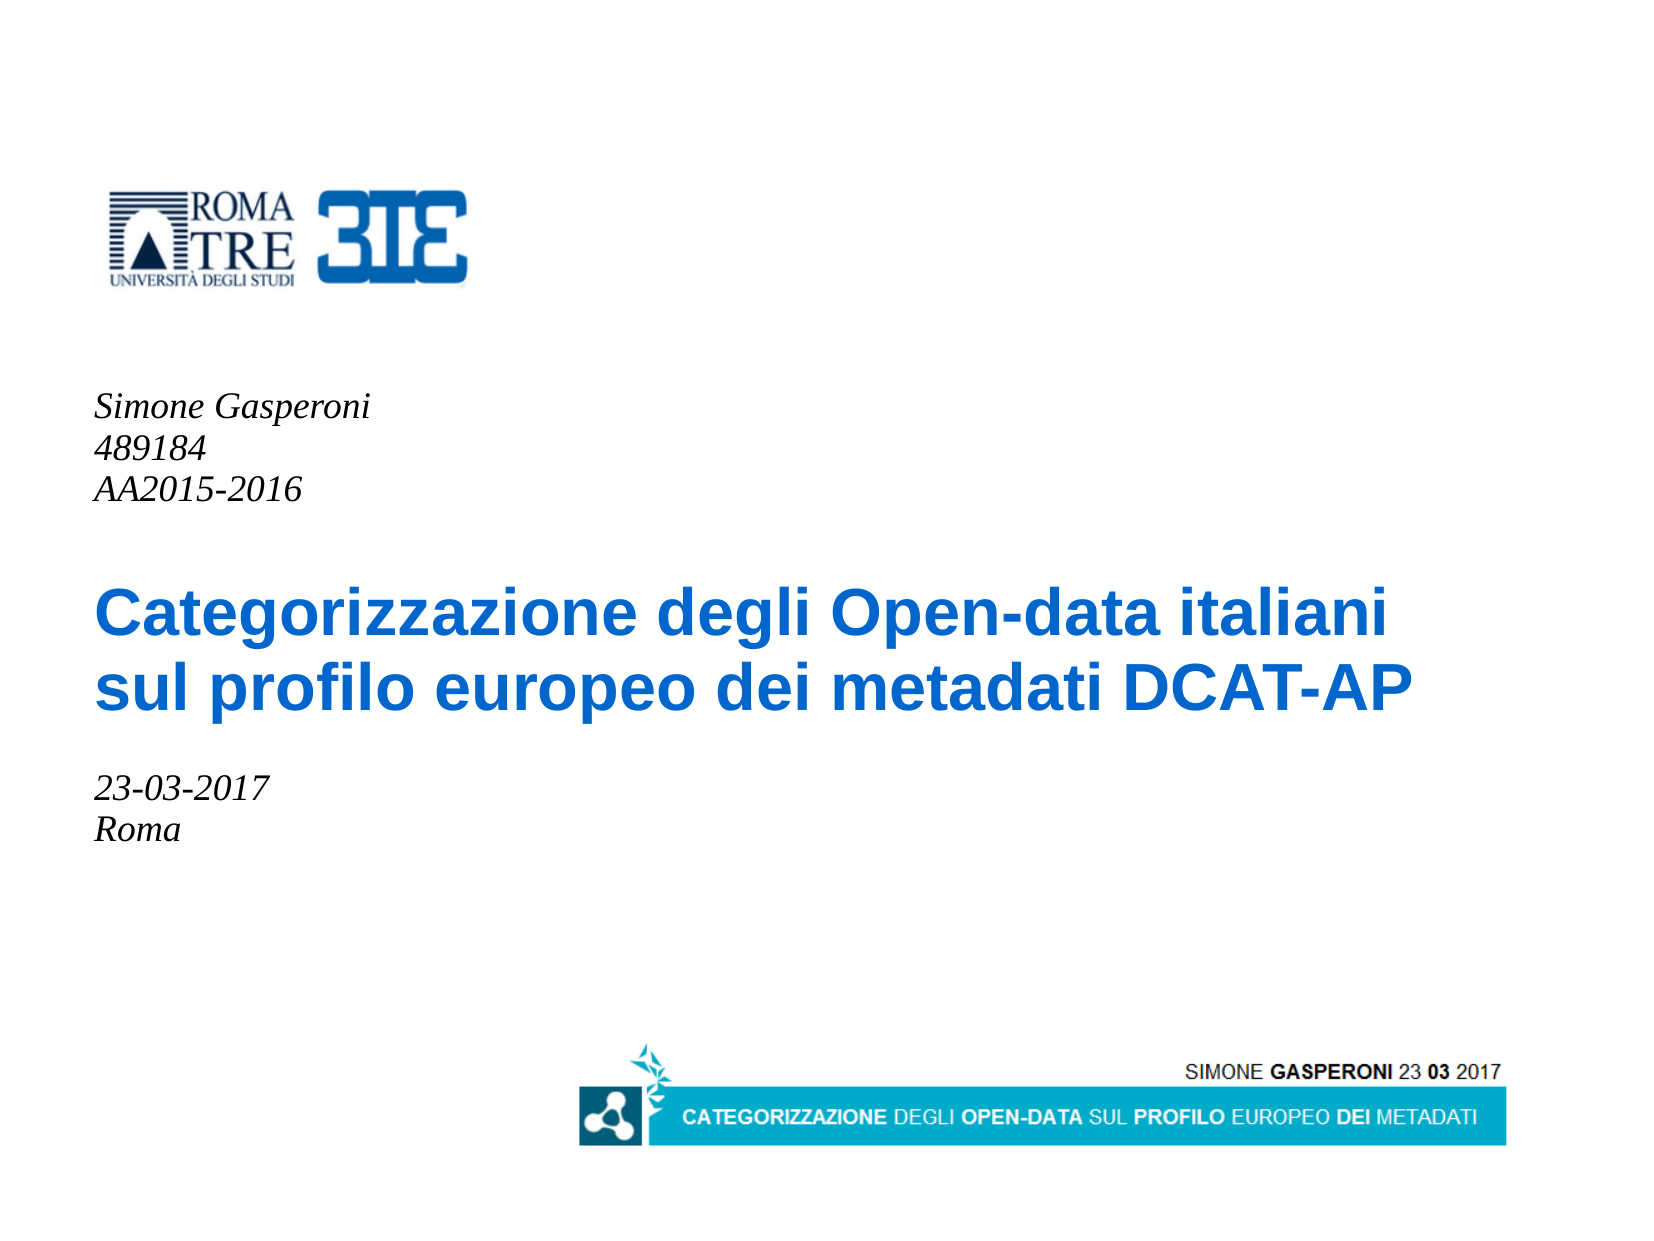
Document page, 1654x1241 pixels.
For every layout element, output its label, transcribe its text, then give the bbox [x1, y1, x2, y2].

text_box Simone Gasperoni 489184 AA2015-2016 Categorizzazione degli Open-data italiani sul profilo europeo dei metadati DCAT-AP 23-03-2017 Roma [79, 377, 1433, 860]
picture [557, 1039, 1524, 1157]
picture [87, 177, 497, 304]
